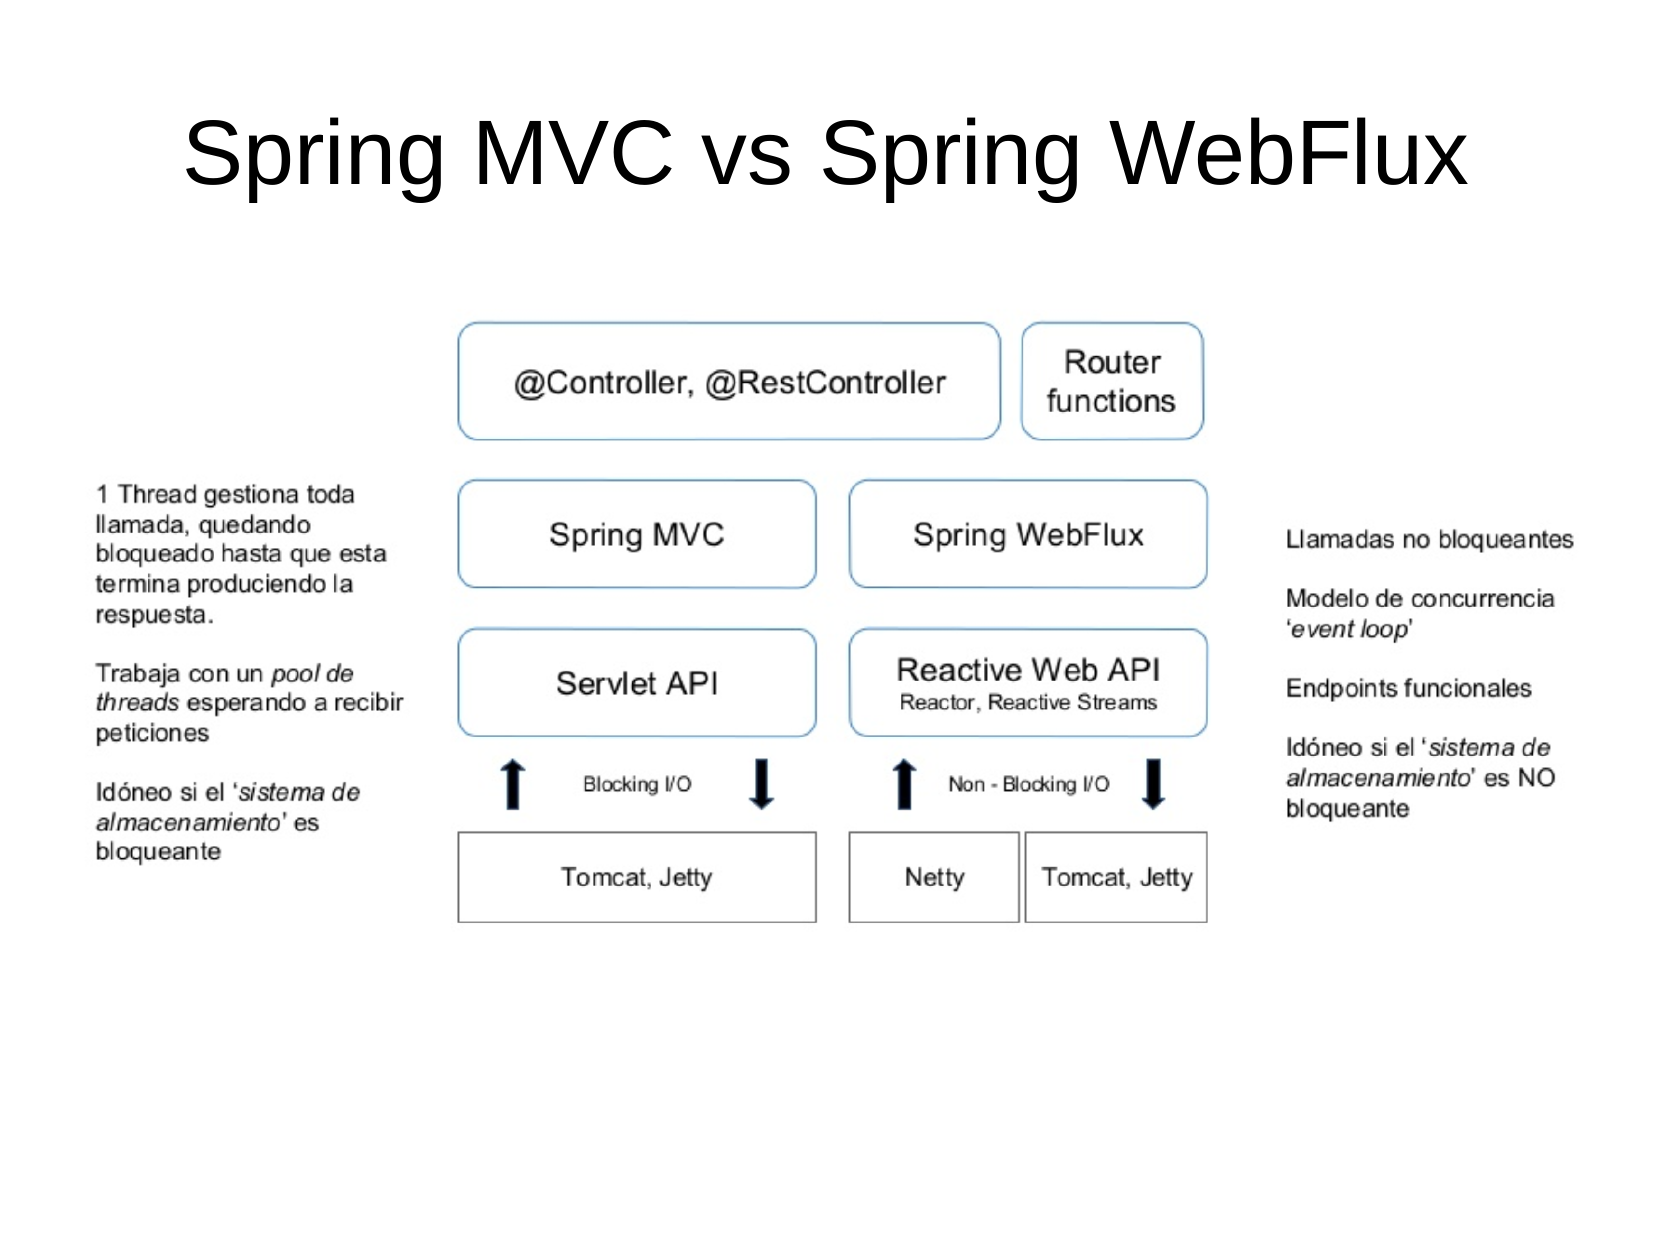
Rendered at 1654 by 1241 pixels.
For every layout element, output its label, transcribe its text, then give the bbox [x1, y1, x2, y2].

picture [0, 291, 1654, 950]
title Spring MVC vs Spring WebFlux [82, 49, 1571, 257]
